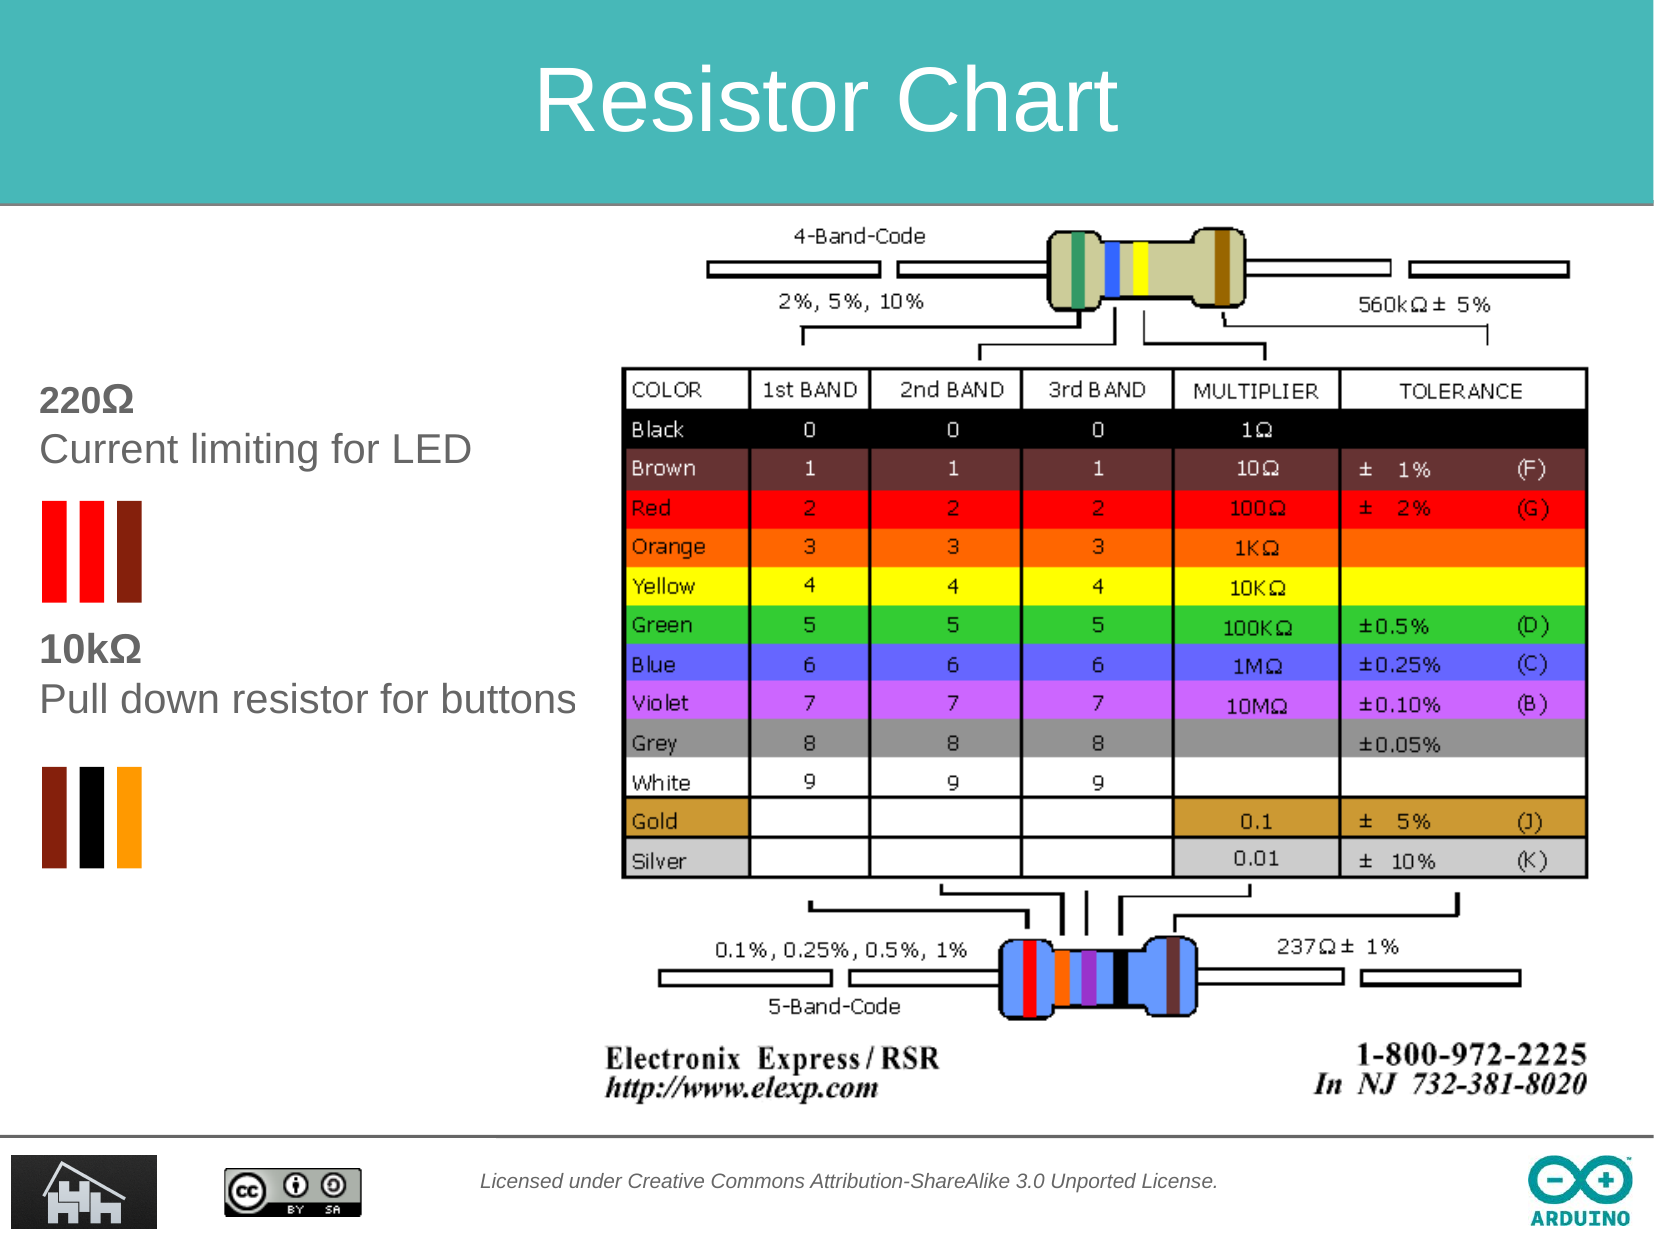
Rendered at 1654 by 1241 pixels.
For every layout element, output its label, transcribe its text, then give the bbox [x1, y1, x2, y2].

text_box [42, 766, 67, 869]
text_box 220Ω Current limiting for LED 10kΩ Pull down resistor for buttons [24, 357, 575, 608]
text_box [117, 766, 142, 869]
text_box [79, 500, 105, 603]
text_box [42, 500, 67, 603]
picture [11, 1155, 157, 1229]
title Resistor Chart [0, 0, 1654, 204]
text_box [79, 766, 105, 869]
picture [1498, 1149, 1654, 1233]
text_box [117, 500, 142, 603]
picture [224, 1168, 362, 1217]
picture [575, 209, 1642, 1111]
